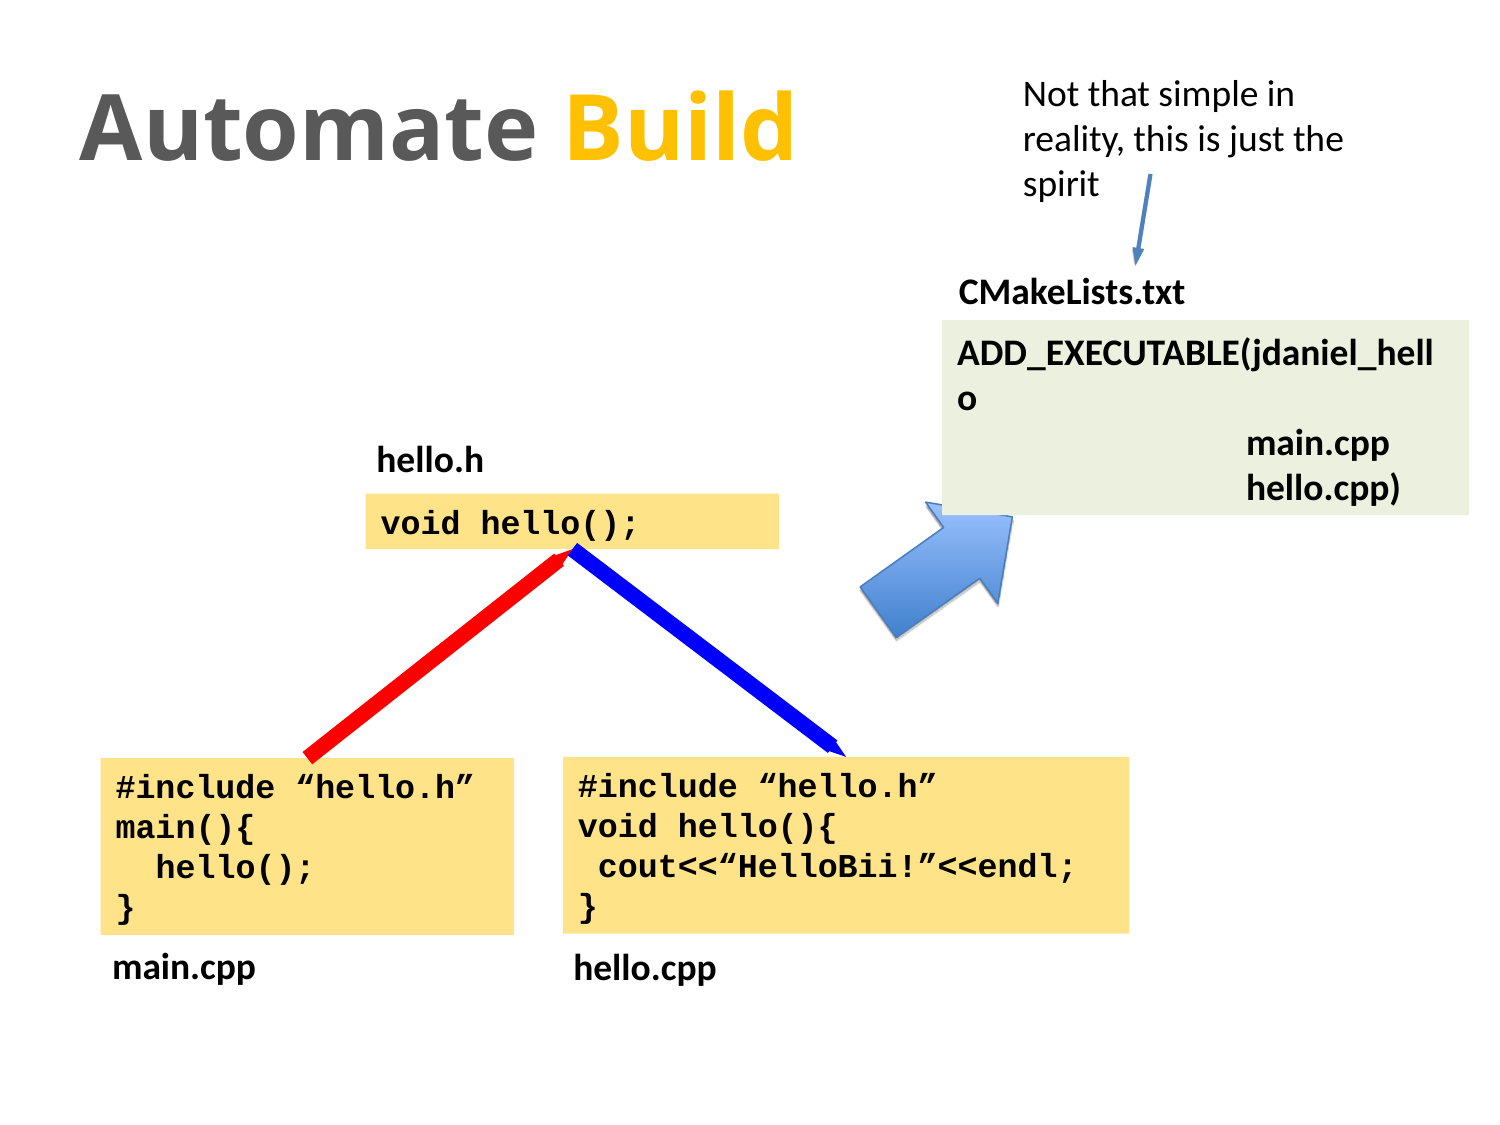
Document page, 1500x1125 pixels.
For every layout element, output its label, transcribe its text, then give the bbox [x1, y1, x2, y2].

text_box Not that simple in reality, this is just the spirit [1008, 61, 1420, 213]
text_box hello.h [361, 427, 500, 488]
text_box Automate Build [1146, 213, 1415, 218]
text_box #include “hello.h” void hello(){ cout<<“HelloBii!”<<endl; } [562, 756, 1130, 934]
text_box #include “hello.h” main(){ hello(); } [100, 758, 515, 935]
text_box void hello(); [365, 493, 780, 550]
text_box ADD_EXECUTABLE(jdaniel_hello main.cpp hello.cpp) [942, 320, 1469, 472]
text_box main.cpp [97, 934, 273, 996]
text_box [860, 502, 1013, 638]
text_box Automate Build [64, 30, 1415, 218]
text_box hello.cpp [558, 935, 733, 997]
text_box CMakeLists.txt [943, 259, 1203, 321]
